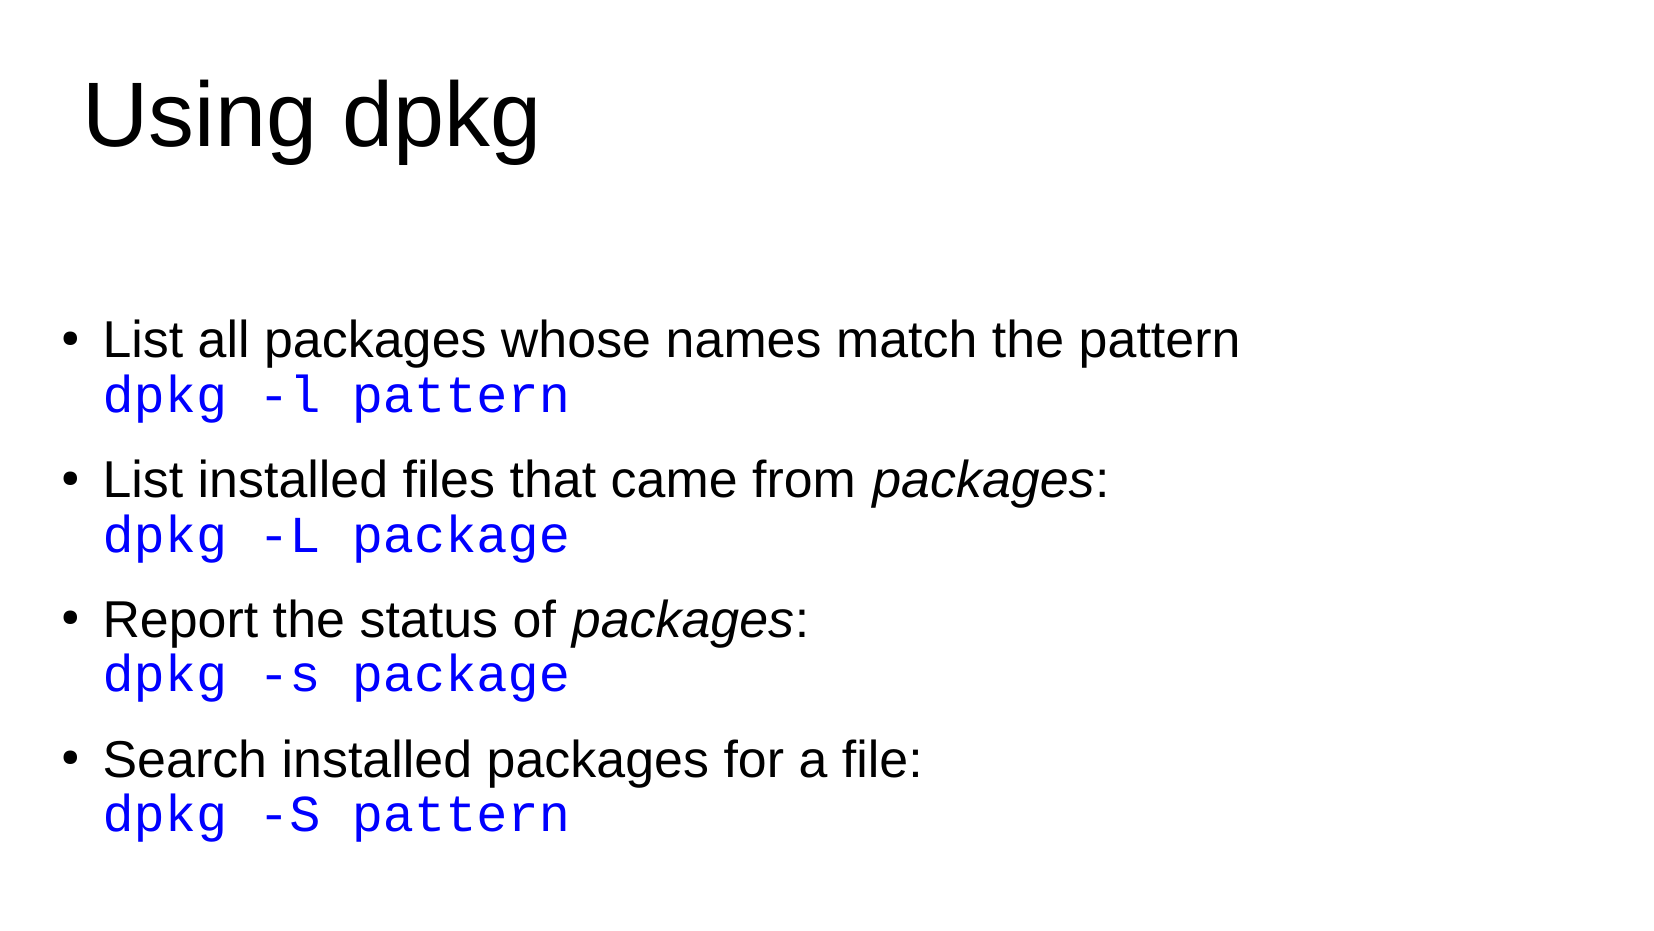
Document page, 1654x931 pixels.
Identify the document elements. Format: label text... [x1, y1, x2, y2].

list List all packages whose names match the pattern dpkg -l pattern List installed files that came from packages: dpkg -L package Report the status of packages: dpkg -s package Search installed packages for a file: dpkg -S pattern [47, 310, 1536, 851]
title Using dpkg [82, 37, 1571, 193]
